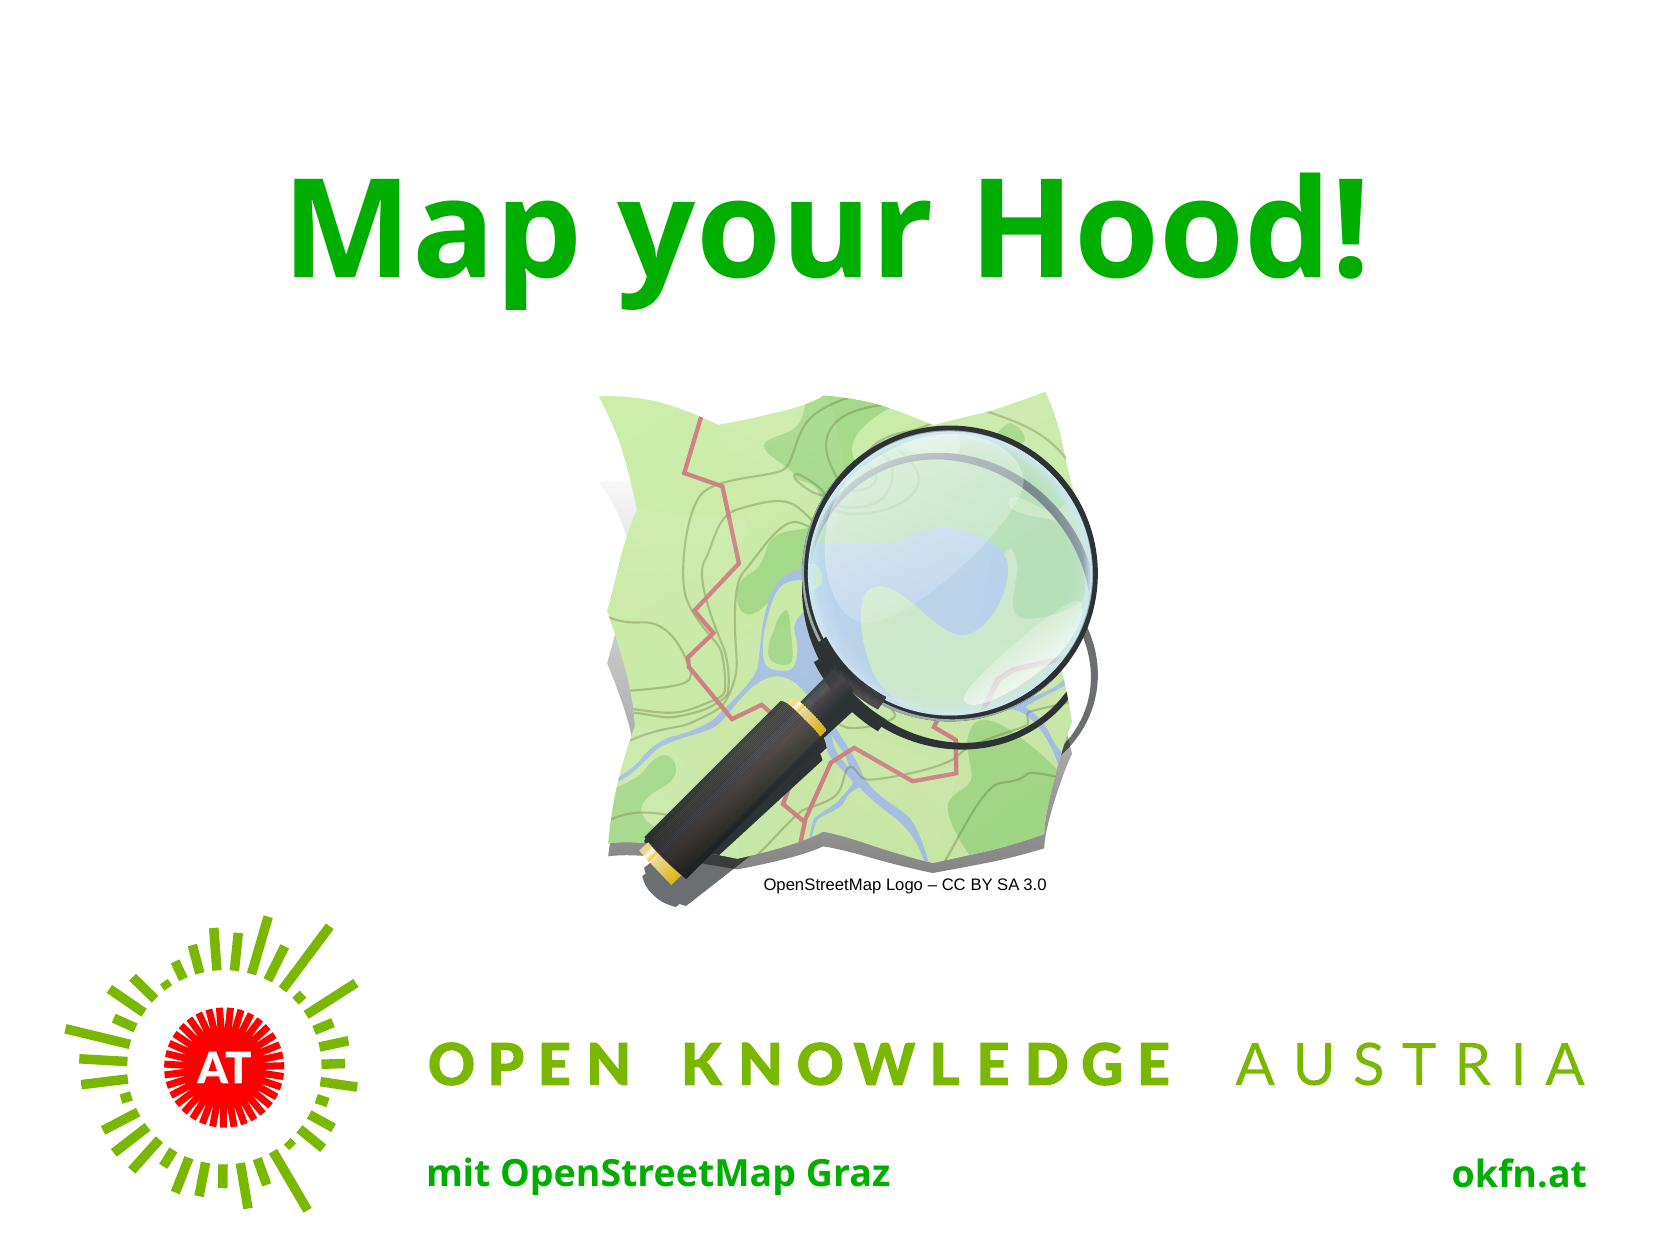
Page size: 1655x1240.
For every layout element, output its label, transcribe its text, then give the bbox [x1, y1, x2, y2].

text_box okfn.at [986, 1140, 1602, 1198]
text_box OpenStreetMap Logo – CC BY SA 3.0 [686, 867, 1062, 902]
title Map your Hood! [82, 120, 1572, 328]
picture [28, 391, 1621, 1232]
text_box mit OpenStreetMap Graz [411, 1139, 1161, 1197]
